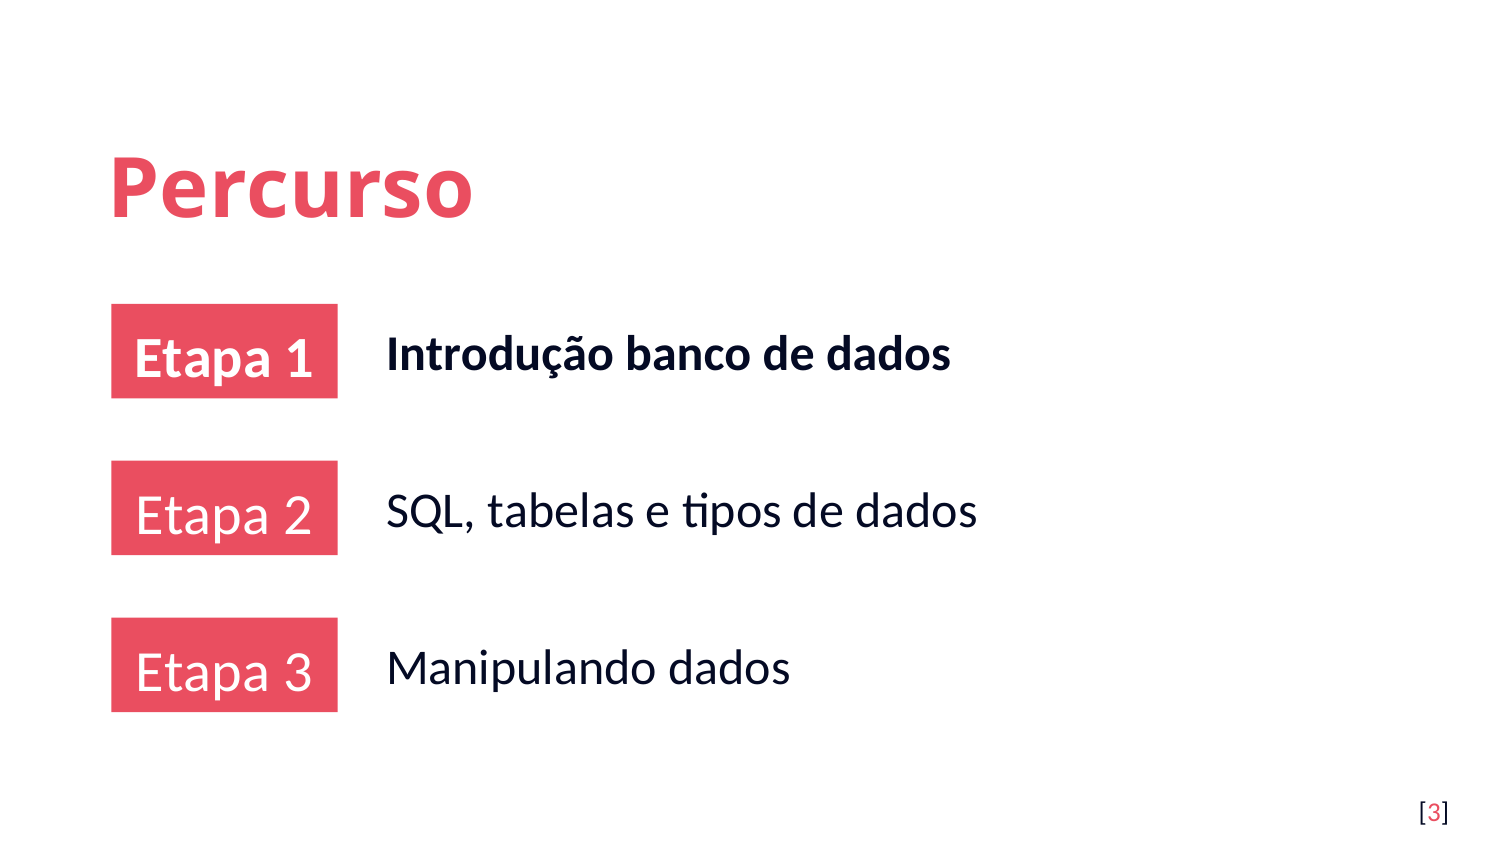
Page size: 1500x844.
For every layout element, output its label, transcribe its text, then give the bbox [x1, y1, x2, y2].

text_box Introdução banco de dados [371, 313, 1384, 389]
text_box Etapa 1 [111, 303, 338, 399]
slide_number [‹#›] [1403, 779, 1494, 844]
text_box Percurso [92, 104, 1309, 243]
text_box Etapa 3 [111, 617, 338, 713]
text_box SQL, tabelas e tipos de dados [371, 470, 1437, 546]
text_box Manipulando dados [371, 627, 1384, 703]
text_box Etapa 2 [111, 460, 338, 556]
